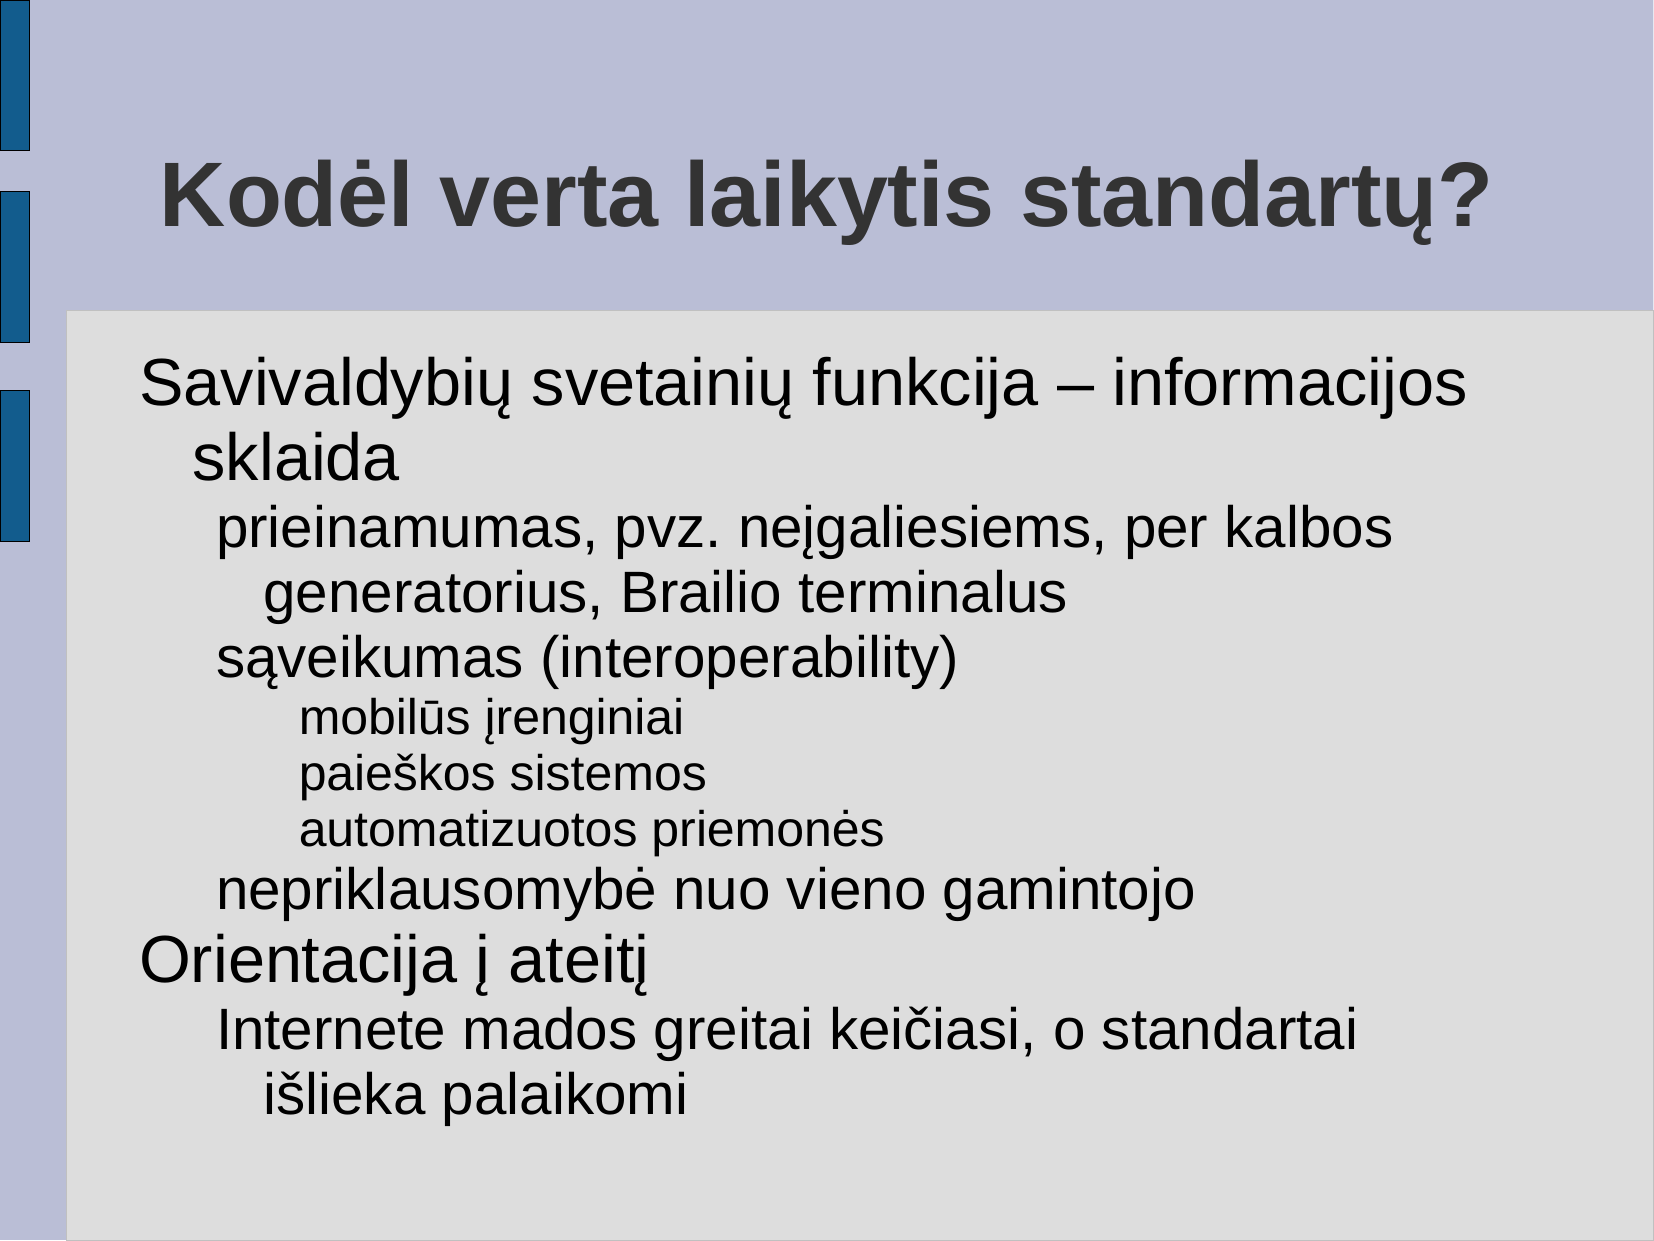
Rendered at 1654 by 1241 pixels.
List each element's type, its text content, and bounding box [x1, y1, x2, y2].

list Savivaldybių svetainių funkcija – informacijos sklaida prieinamumas, pvz. neįgaliesiems, per kalbos generatorius, Brailio terminalus sąveikumas (interoperability) mobilūs įrenginiai paieškos sistemos automatizuotos priemonės nepriklausomybė nuo vieno gamintojo Orientacija į ateitį Internete mados greitai keičiasi, o standartai išlieka palaikomi [121, 344, 1534, 1127]
title Kodėl verta laikytis standartų? [121, 91, 1534, 299]
